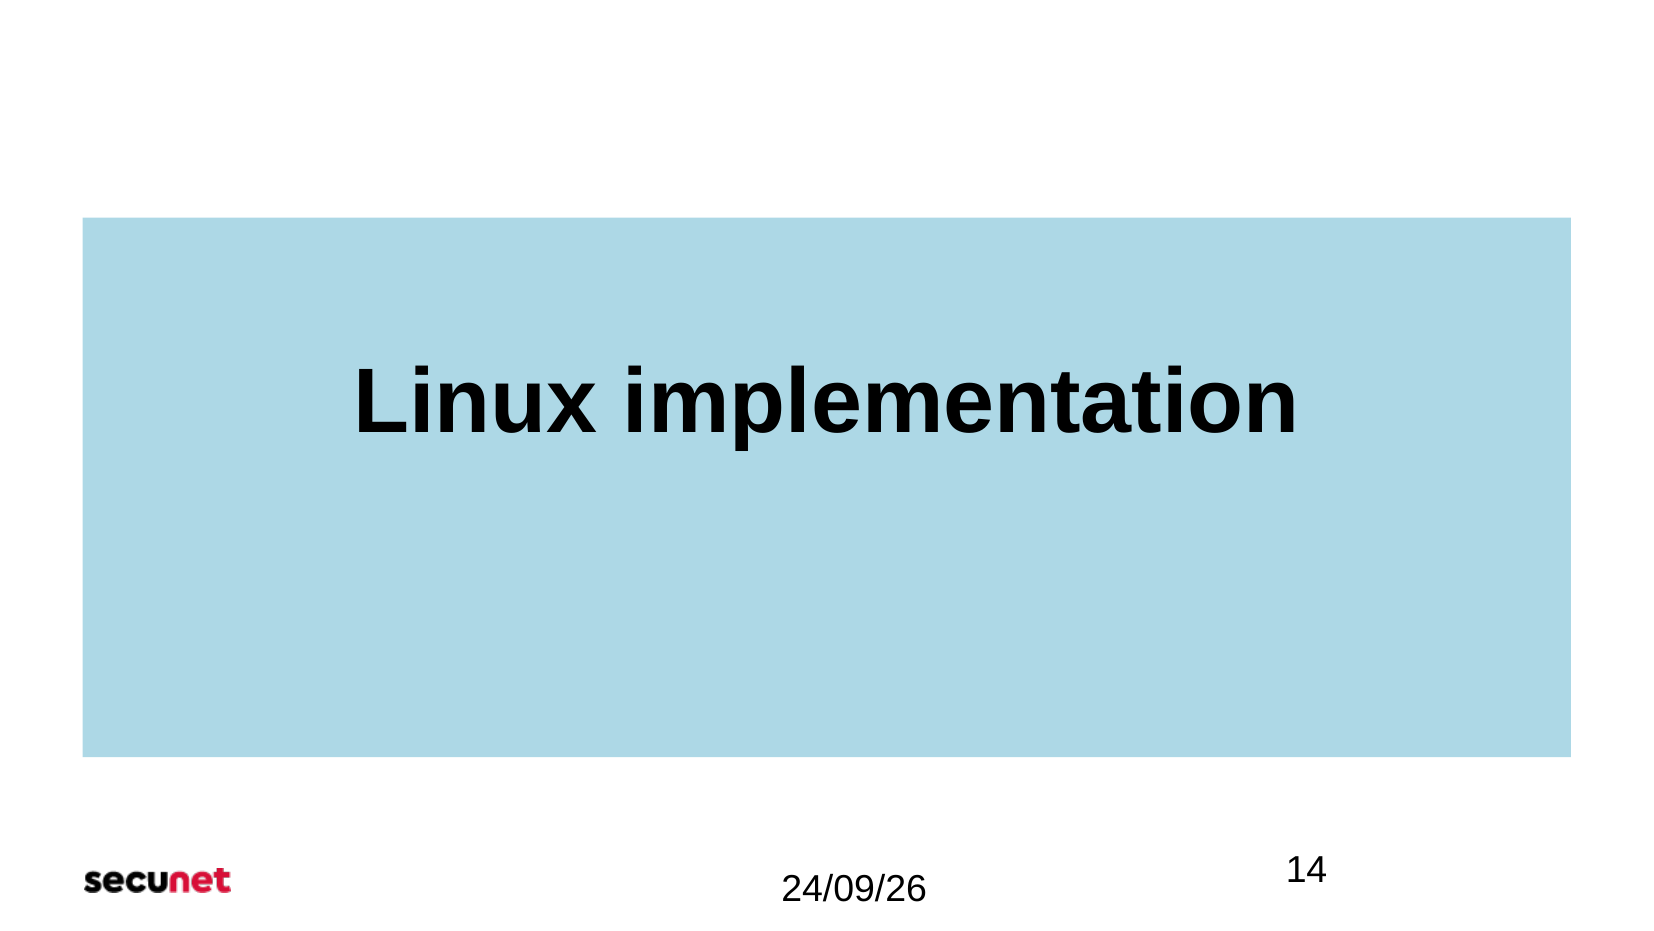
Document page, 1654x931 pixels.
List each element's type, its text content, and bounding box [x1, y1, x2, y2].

list Linux implementation [82, 217, 1571, 758]
picture [84, 868, 231, 893]
